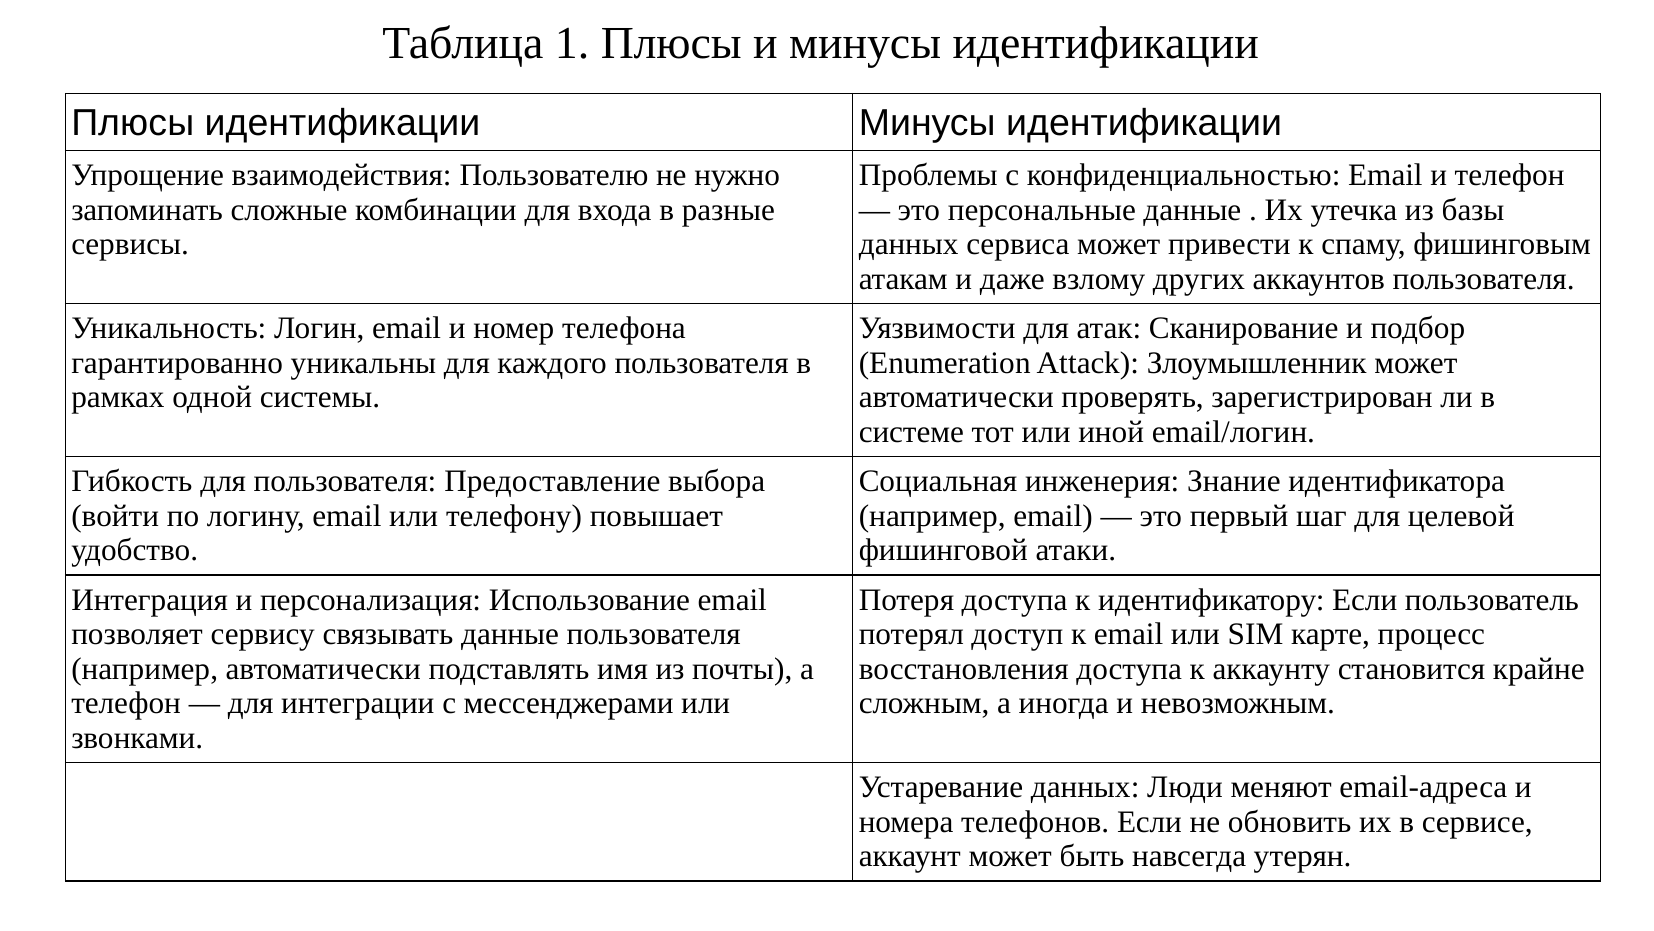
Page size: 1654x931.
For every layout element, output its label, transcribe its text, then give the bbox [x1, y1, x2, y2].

text_box Таблица 1. Плюсы и минусы идентификации [76, 0, 1565, 93]
table_header Минусы идентификации [853, 94, 1600, 150]
table_cell [66, 763, 852, 880]
table_cell Уязвимости для атак: Сканирование и подбор (Enumeration Attack): Злоумышленник может автоматически проверять, зарегистрирован ли в системе тот или иной email/логин. [853, 304, 1600, 456]
table_cell Упрощение взаимодействия: Пользователю не нужно запоминать сложные комбинации для входа в разные сервисы. [66, 151, 852, 303]
table_cell Социальная инженерия: Знание идентификатора (например, email) — это первый шаг для целевой фишинговой атаки. [853, 457, 1600, 574]
table_cell Интеграция и персонализация: Использование email позволяет сервису связывать данные пользователя (например, автоматически подставлять имя из почты), а телефон — для интеграции с мессенджерами или звонками. [66, 576, 852, 762]
table_cell Проблемы с конфиденциальностью: Email и телефон — это персональные данные . Их утечка из базы данных сервиса может привести к спаму, фишинговым атакам и даже взлому других аккаунтов пользователя. [853, 151, 1600, 303]
table_cell Гибкость для пользователя: Предоставление выбора (войти по логину, email или телефону) повышает удобство. [66, 457, 852, 574]
table_cell Уникальность: Логин, email и номер телефона гарантированно уникальны для каждого пользователя в рамках одной системы. [66, 304, 852, 456]
table_header Плюсы идентификации [66, 94, 852, 150]
table_cell Устаревание данных: Люди меняют email-адреса и номера телефонов. Если не обновить их в сервисе, аккаунт может быть навсегда утерян. [853, 763, 1600, 880]
table_cell Потеря доступа к идентификатору: Если пользователь потерял доступ к email или SIM карте, процесс восстановления доступа к аккаунту становится крайне сложным, а иногда и невозможным. [853, 576, 1600, 762]
